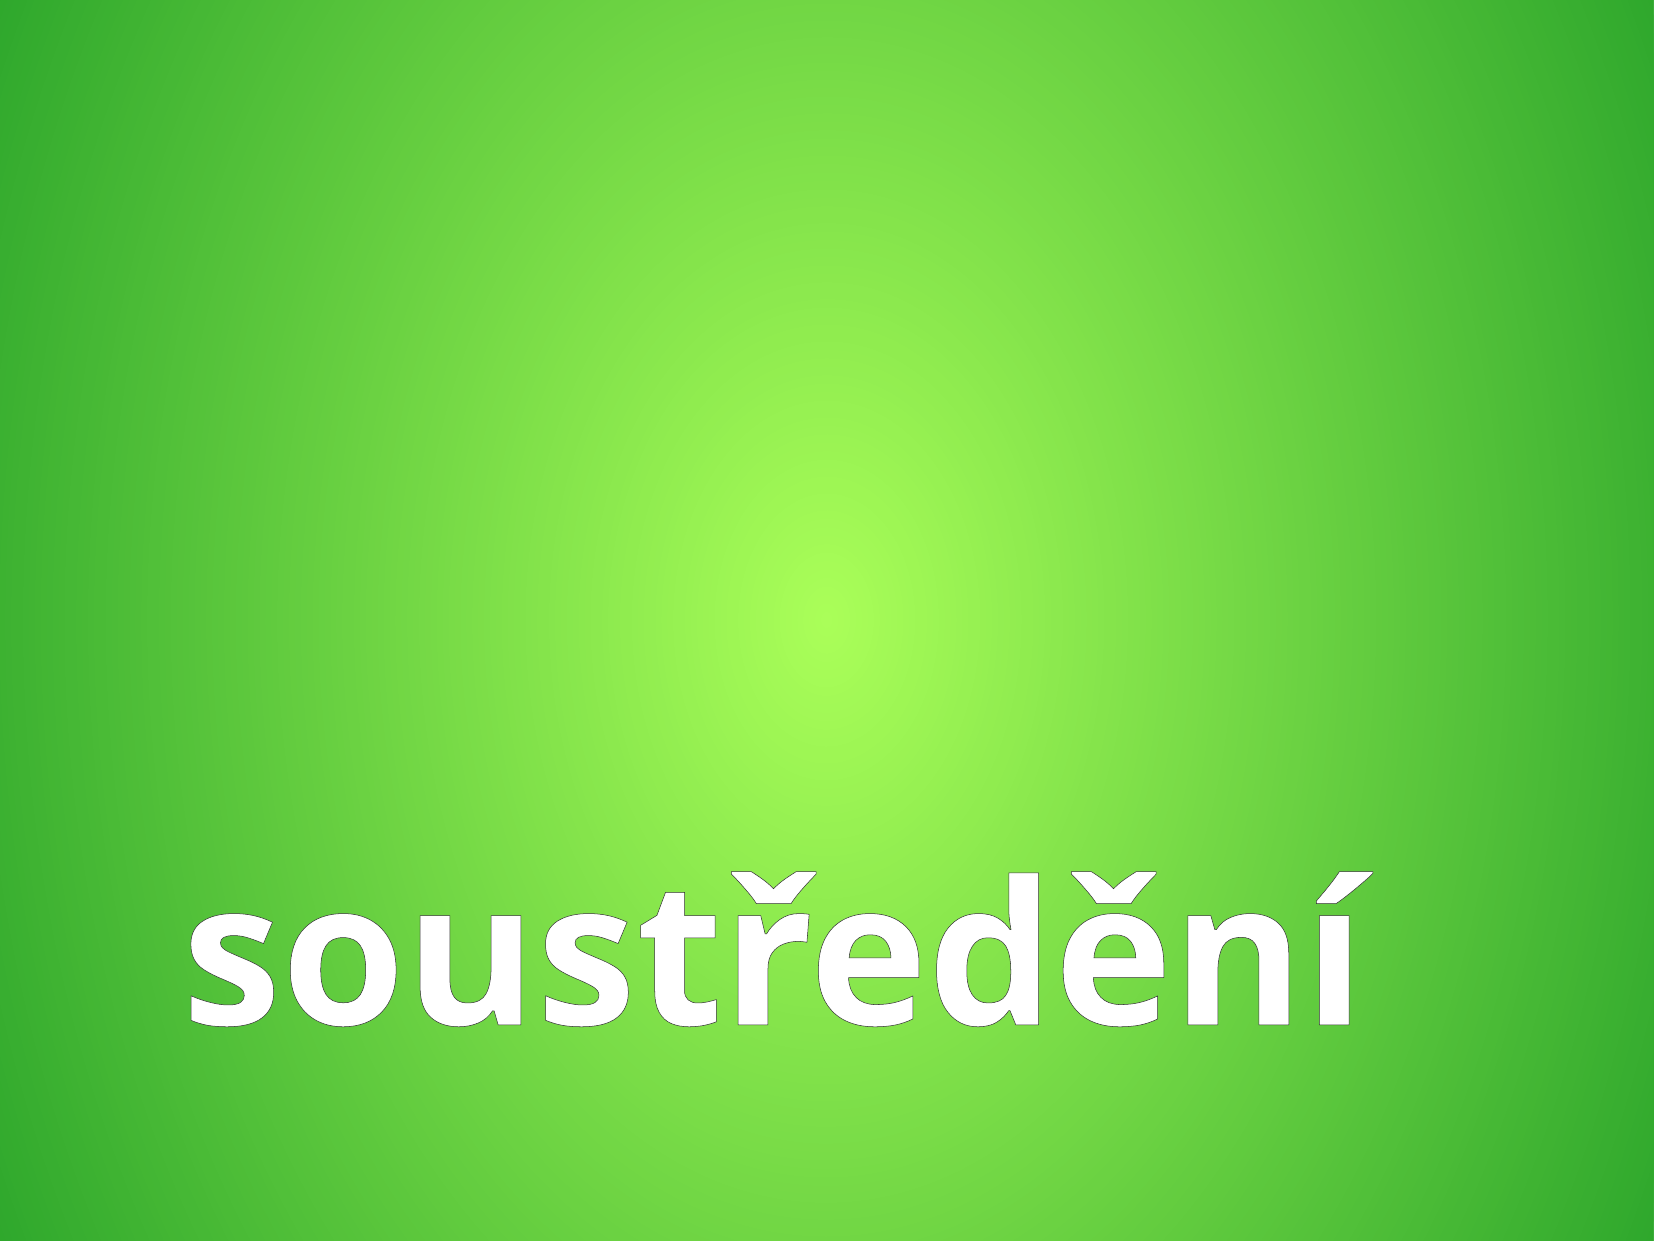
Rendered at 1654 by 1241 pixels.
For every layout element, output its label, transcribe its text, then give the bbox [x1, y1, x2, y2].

subtitle soustředění [69, 608, 1478, 1241]
